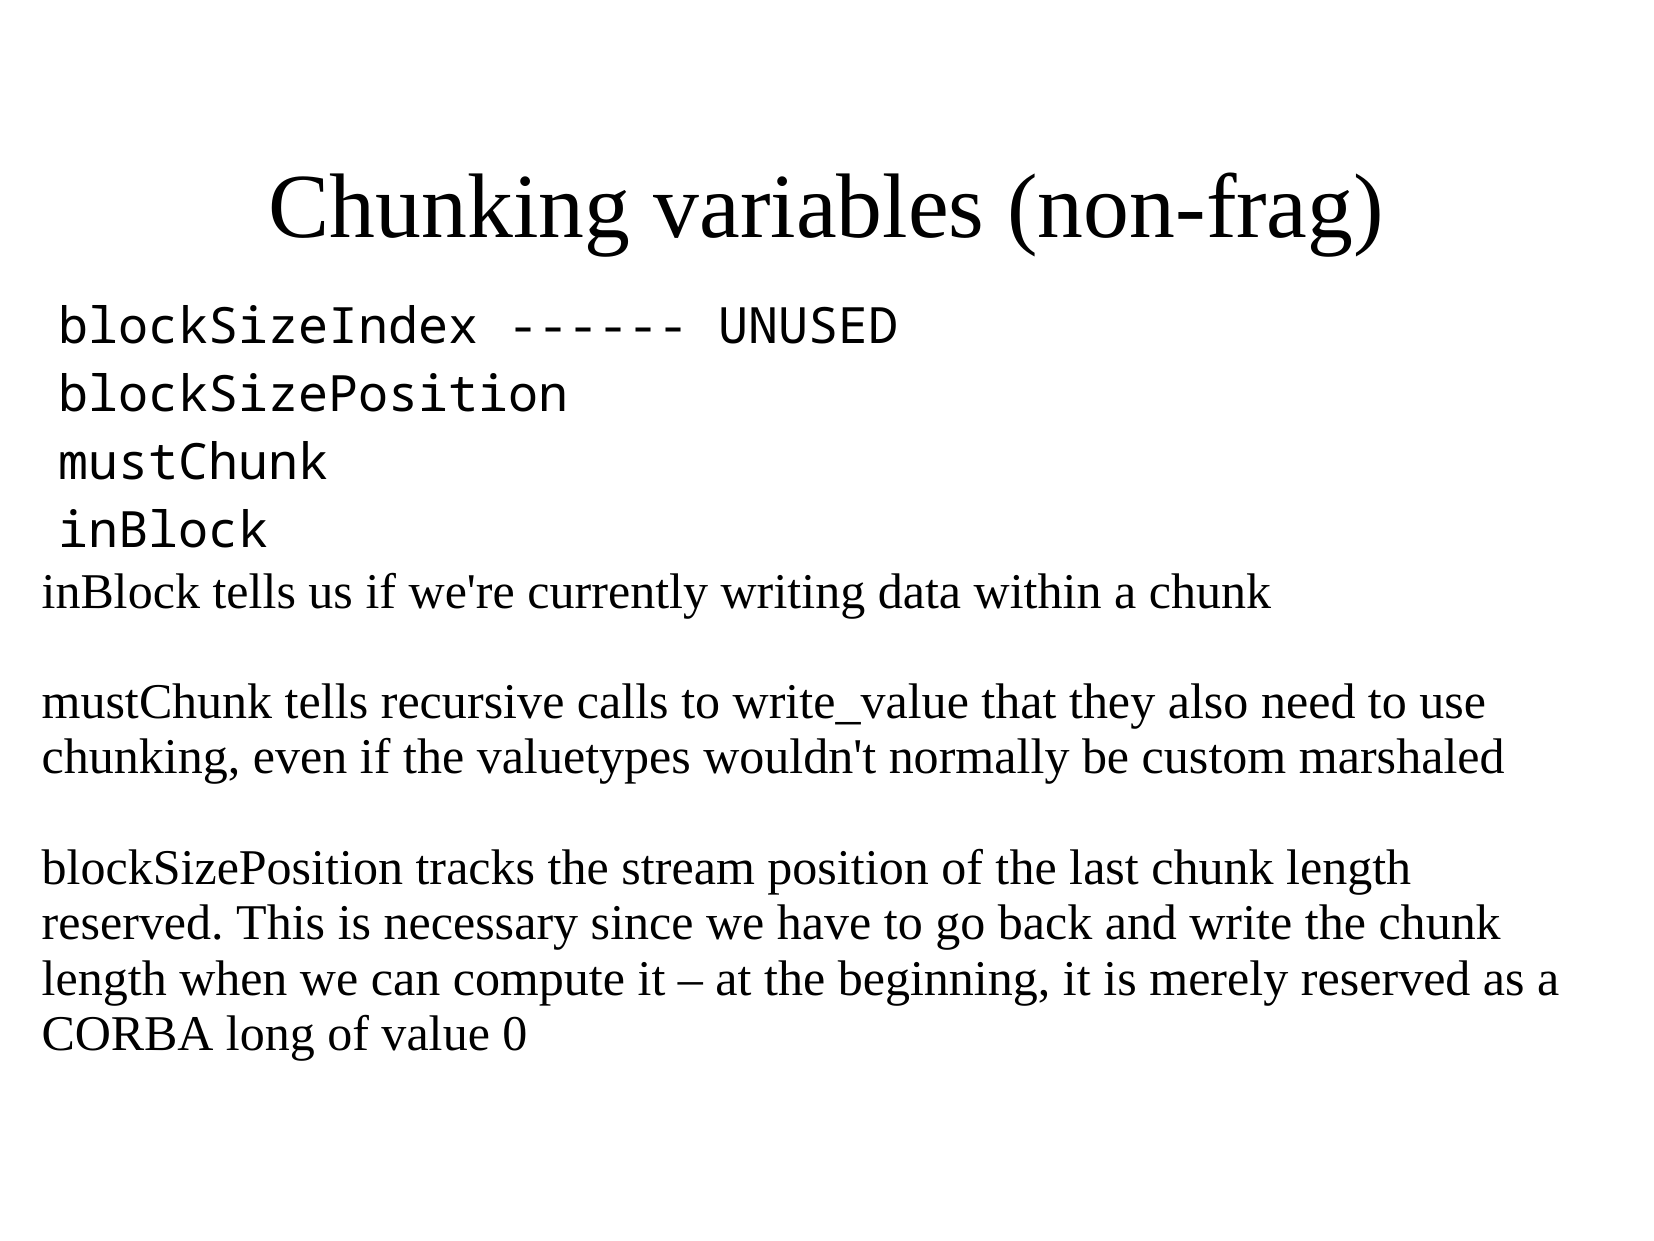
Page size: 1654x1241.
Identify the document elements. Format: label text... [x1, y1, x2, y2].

title Chunking variables (non-frag) [121, 102, 1534, 289]
text_box inBlock tells us if we're currently writing data within a chunk mustChunk tells recursive calls to write_value that they also need to use chunking, even if the valuetypes wouldn't normally be custom marshaled blockSizePosition tracks the stream position of the last chunk length reserved. This is necessary since we have to go back and write the chunk length when we can compute it – at the beginning, it is merely reserved as a CORBA long of value 0 [41, 508, 1605, 1114]
text_box blockSizeIndex ------ UNUSED blockSizePosition mustChunk inBlock [58, 289, 1592, 508]
